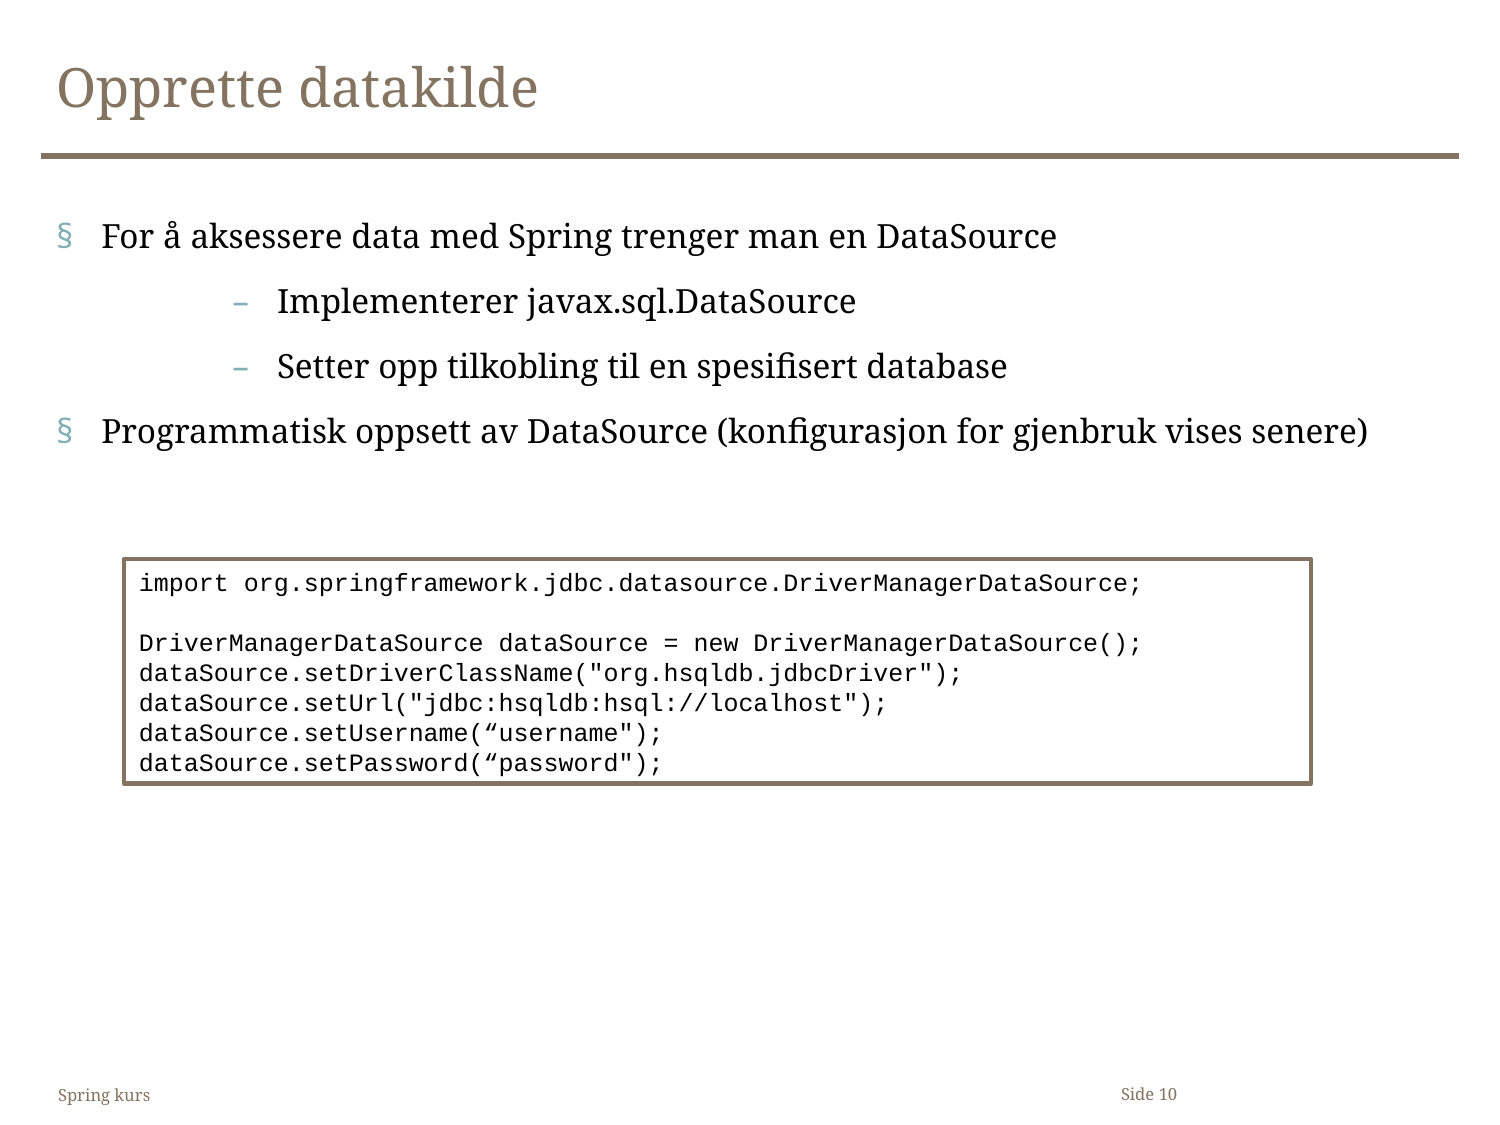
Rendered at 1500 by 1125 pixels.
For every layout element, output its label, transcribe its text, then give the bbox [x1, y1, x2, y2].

text_box import org.springframework.jdbc.datasource.DriverManagerDataSource; DriverManagerDataSource dataSource = new DriverManagerDataSource(); dataSource.setDriverClassName("org.hsqldb.jdbcDriver"); dataSource.setUrl("jdbc:hsqldb:hsql://localhost"); dataSource.setUsername(“username"); dataSource.setPassword(“password"); [123, 558, 1312, 784]
title Opprette datakilde [40, 27, 1459, 146]
text_box Side <number> [1105, 1065, 1457, 1125]
text_box Spring kurs [43, 1065, 751, 1125]
list For å aksessere data med Spring trenger man en DataSource Implementerer javax.sql.DataSource Setter opp tilkobling til en spesifisert database Programmatisk oppsett av DataSource (konfigurasjon for gjenbruk vises senere) [41, 208, 1455, 1005]
